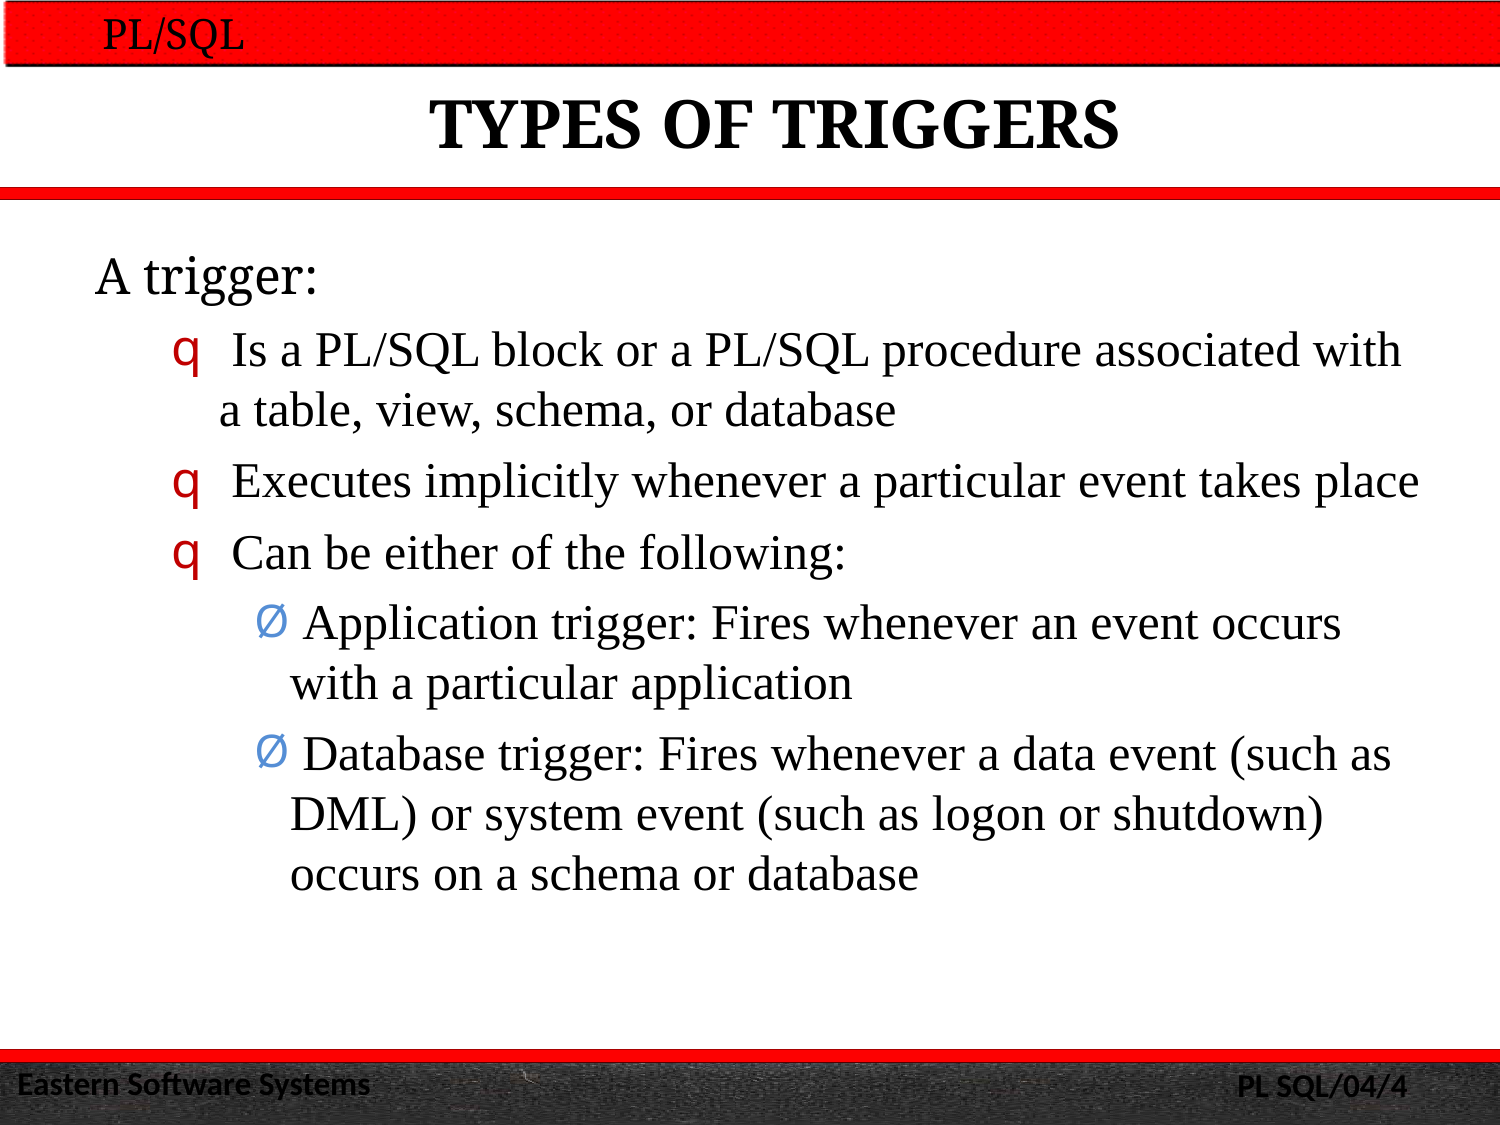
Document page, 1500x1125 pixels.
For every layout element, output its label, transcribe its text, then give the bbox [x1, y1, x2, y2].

picture [0, 187, 1500, 200]
text_box PL/SQL [87, 0, 288, 65]
text_box PL SQL/04/4 [373, 1056, 1500, 1125]
text_box Eastern Software Systems [2, 1054, 394, 1110]
text_box A trigger: Is a PL/SQL block or a PL/SQL procedure associated with a table, view, schema, or database Executes implicitly whenever a particular event takes place Can be either of the following: Application trigger: Fires whenever an event occurs with a particular application Database trigger: Fires whenever a data event (such as DML) or system event (such as logon or shutdown) occurs on a schema or database [62, 237, 1438, 908]
picture [0, 0, 1500, 69]
text_box TYPES OF TRIGGERS [0, 74, 1500, 170]
picture [0, 1049, 1500, 1125]
